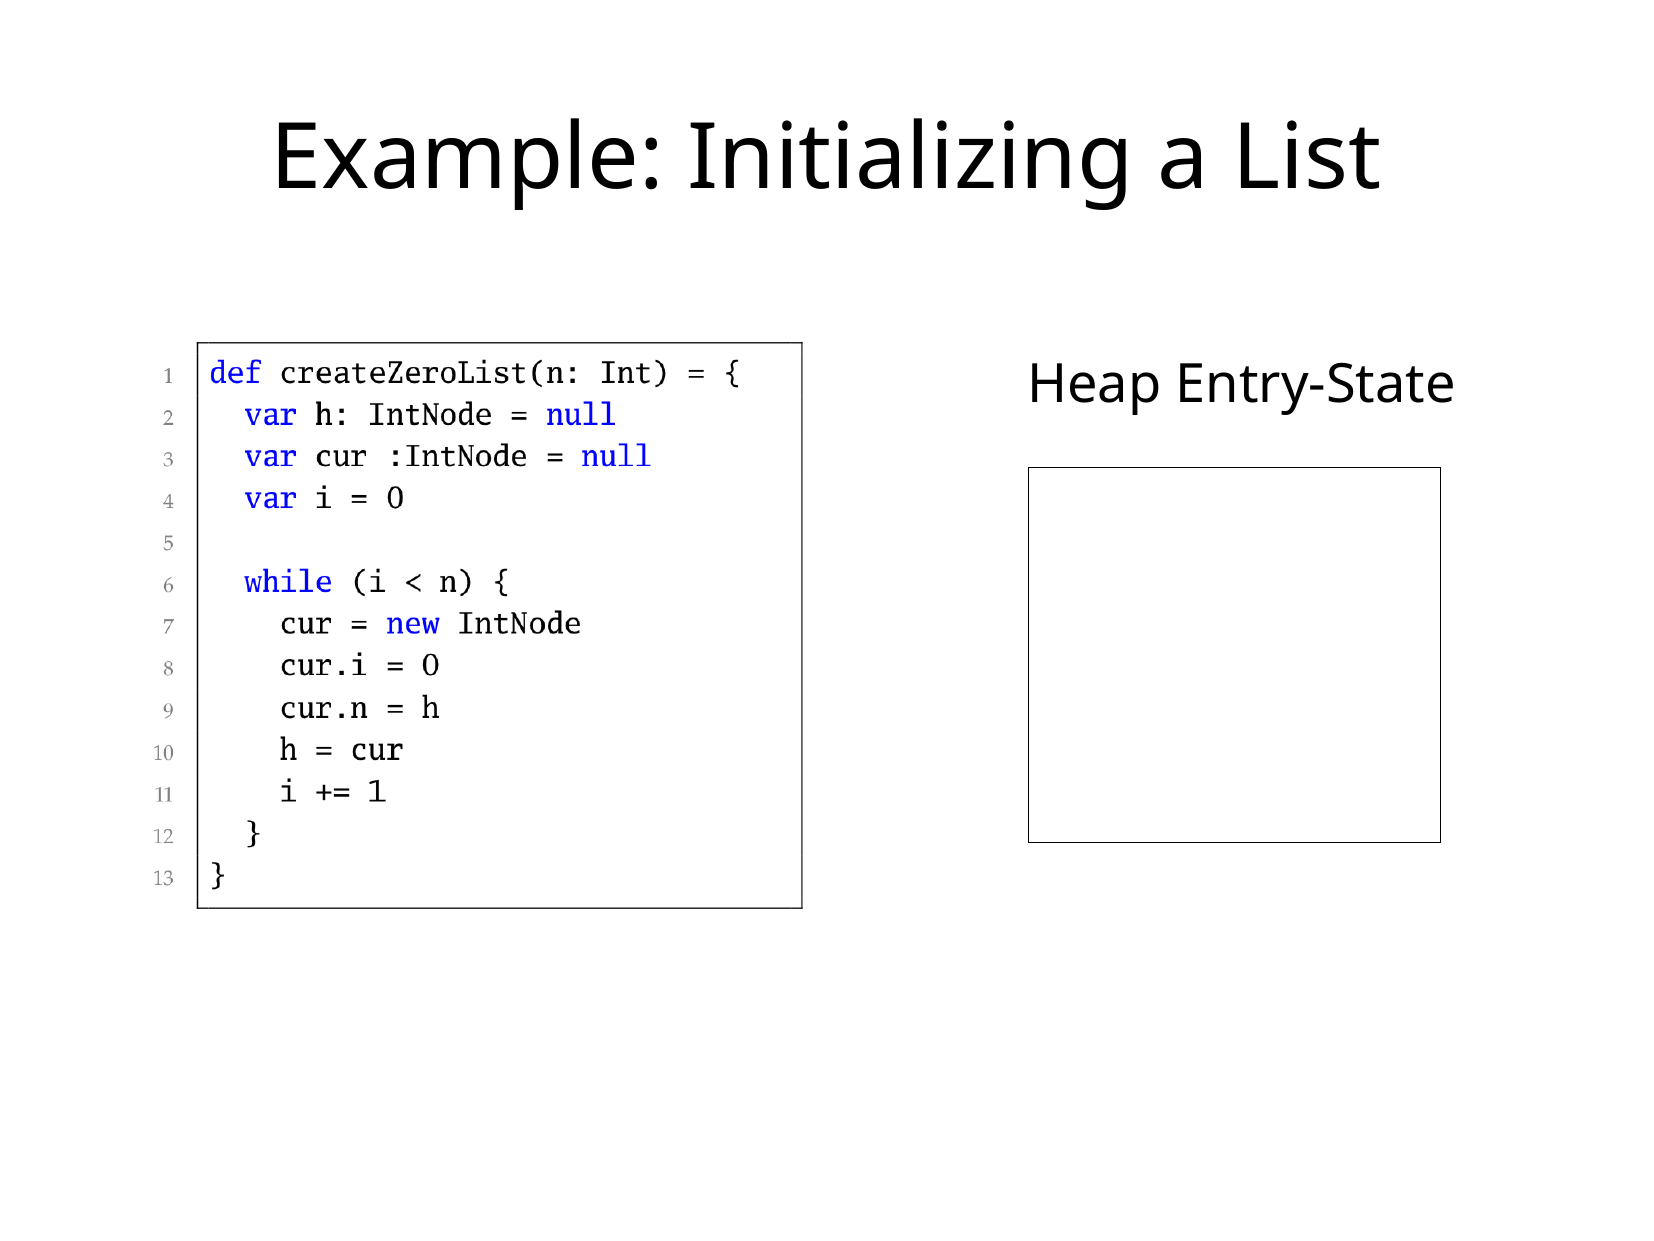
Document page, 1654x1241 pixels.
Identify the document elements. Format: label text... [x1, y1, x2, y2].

picture [150, 327, 826, 932]
text_box Heap Entry-State [1012, 337, 1538, 418]
title Example: Initializing a List [82, 49, 1571, 257]
